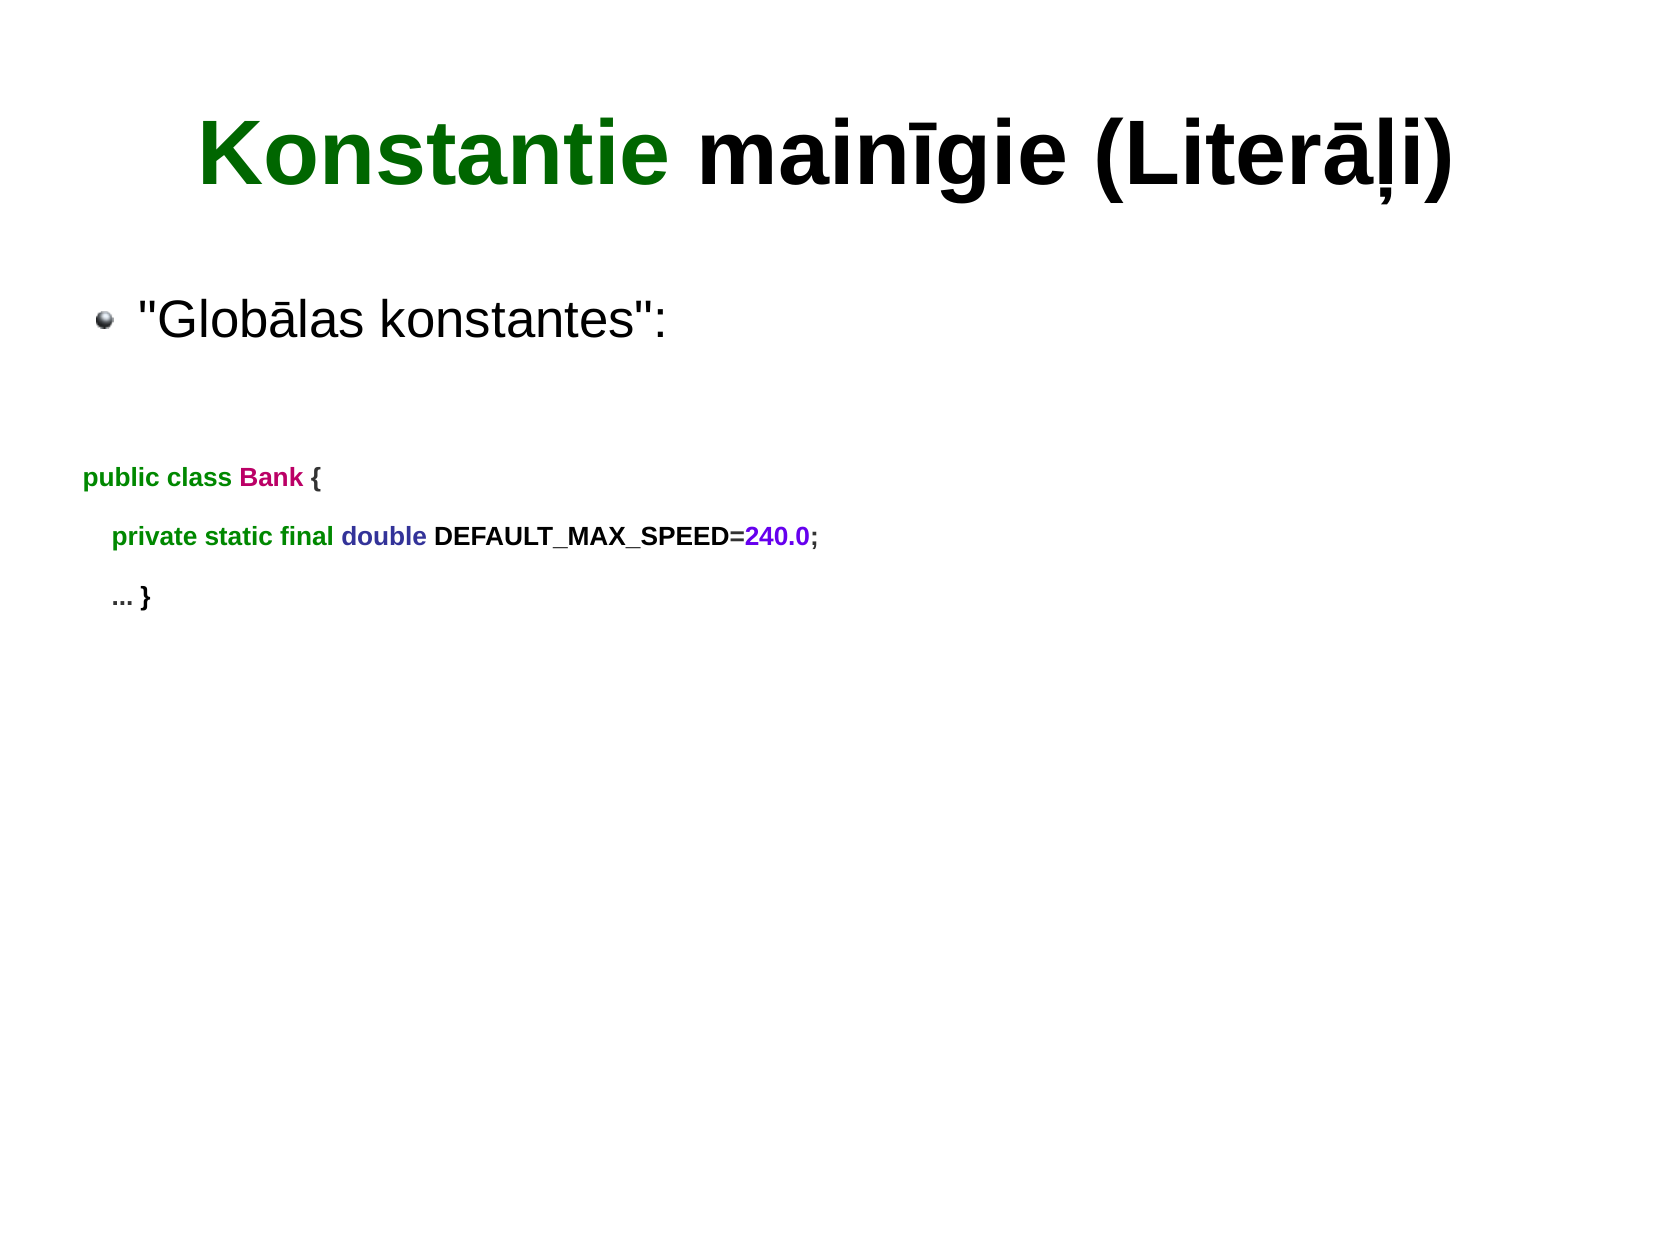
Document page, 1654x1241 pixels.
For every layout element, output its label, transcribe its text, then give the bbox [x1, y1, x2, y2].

title Konstantie mainīgie (Literāļi) [82, 49, 1571, 257]
list "Globālas konstantes": public class Bank { private static final double DEFAULT_MAX_SPEED=240.0; ... } [82, 290, 1538, 615]
